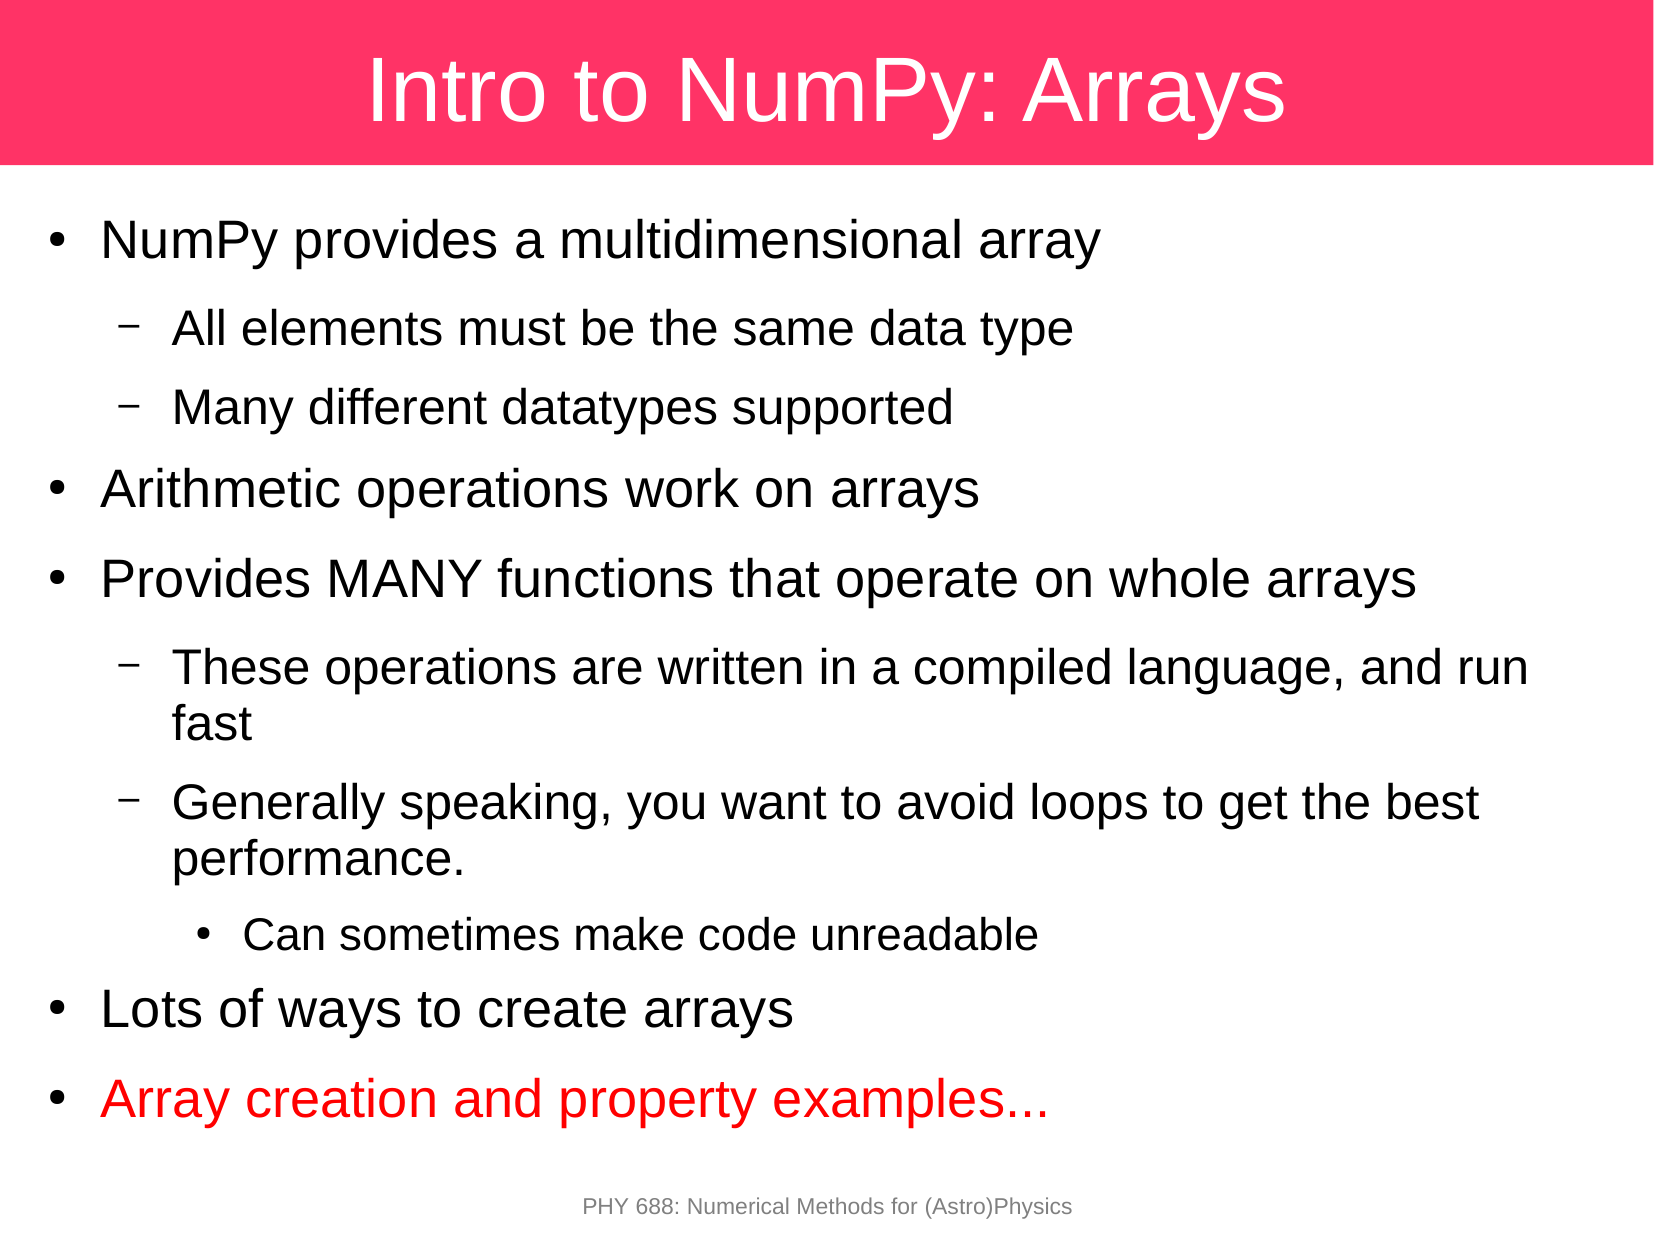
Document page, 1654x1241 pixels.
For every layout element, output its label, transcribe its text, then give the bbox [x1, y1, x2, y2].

title Intro to NumPy: Arrays [82, 31, 1571, 148]
list NumPy provides a multidimensional array All elements must be the same data type Many different datatypes supported Arithmetic operations work on arrays Provides MANY functions that operate on whole arrays These operations are written in a compiled language, and run fast Generally speaking, you want to avoid loops to get the best performance. Can sometimes make code unreadable Lots of ways to create arrays Array creation and property examples... [30, 210, 1621, 1171]
